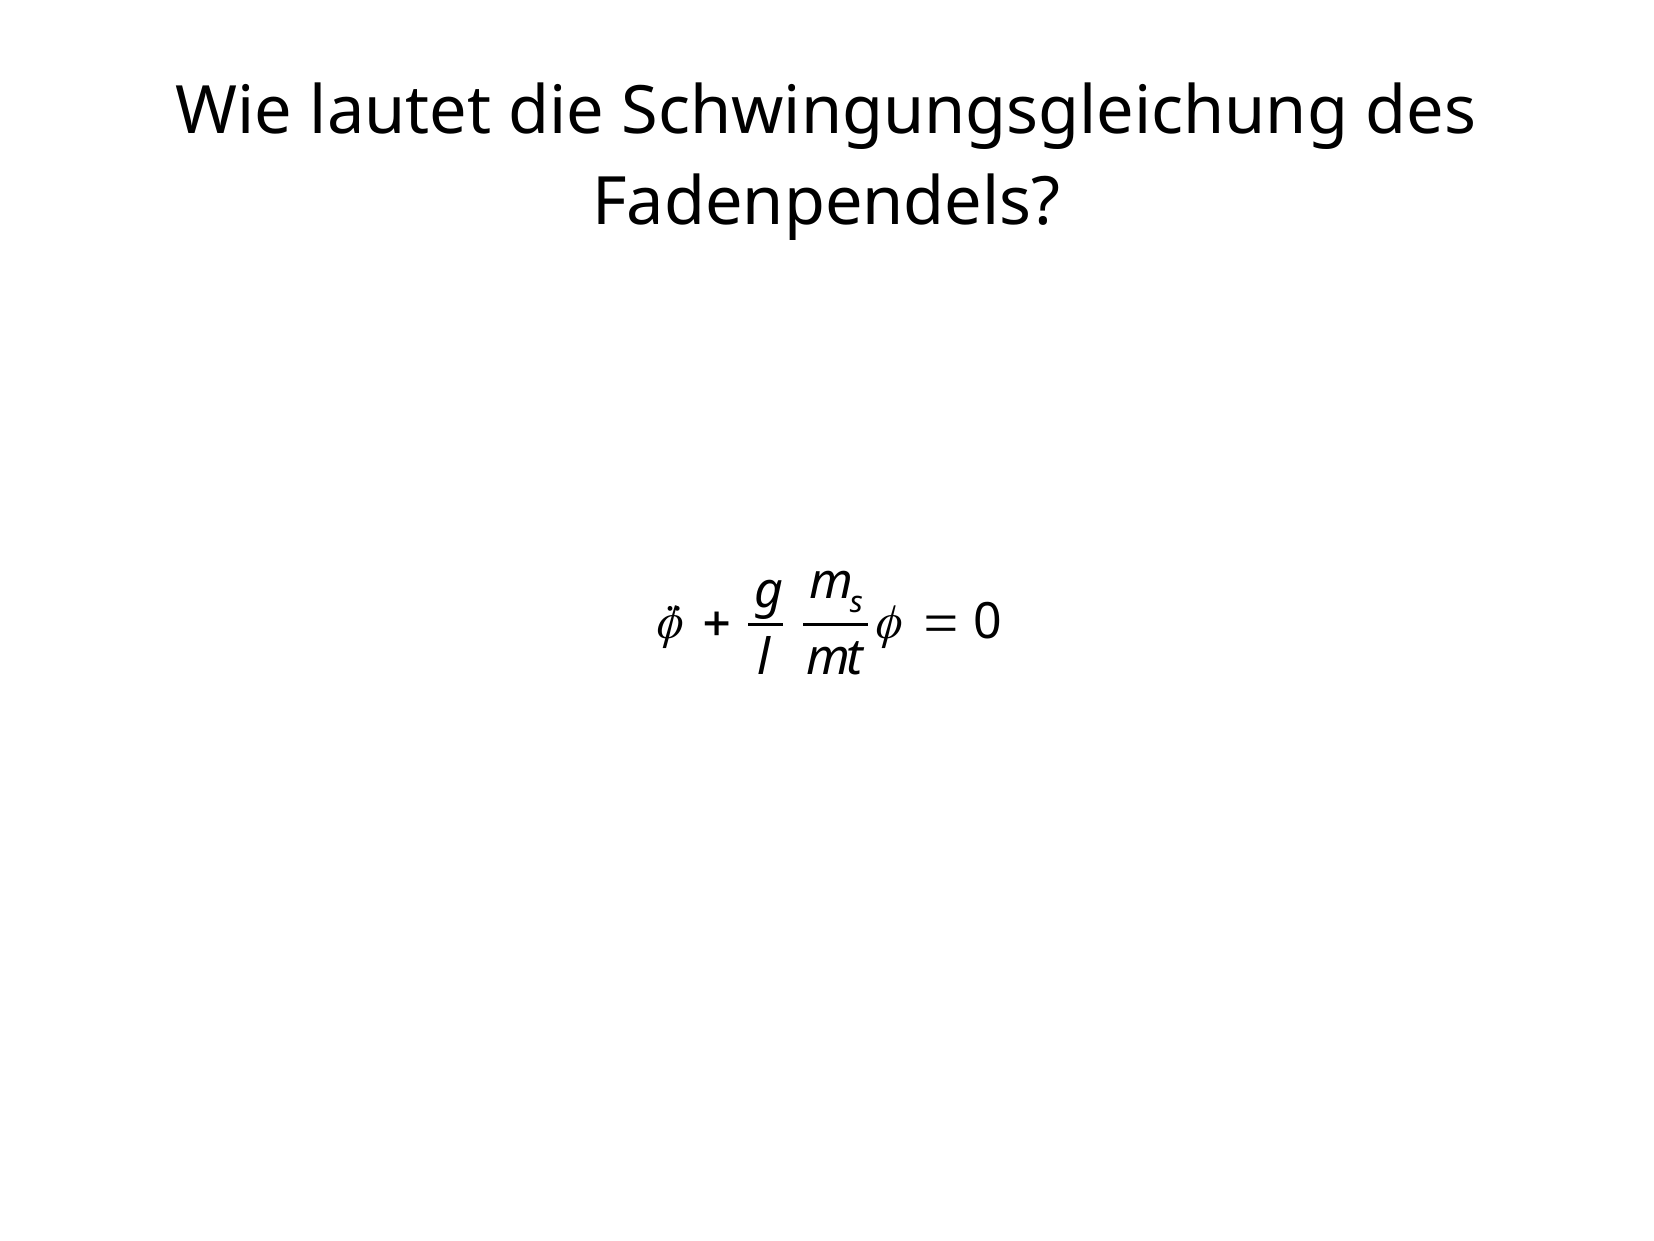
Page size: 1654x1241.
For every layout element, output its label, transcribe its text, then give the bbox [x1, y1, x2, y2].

title Wie lautet die Schwingungsgleichung des Fadenpendels? [82, 49, 1571, 257]
chart [648, 551, 1006, 689]
